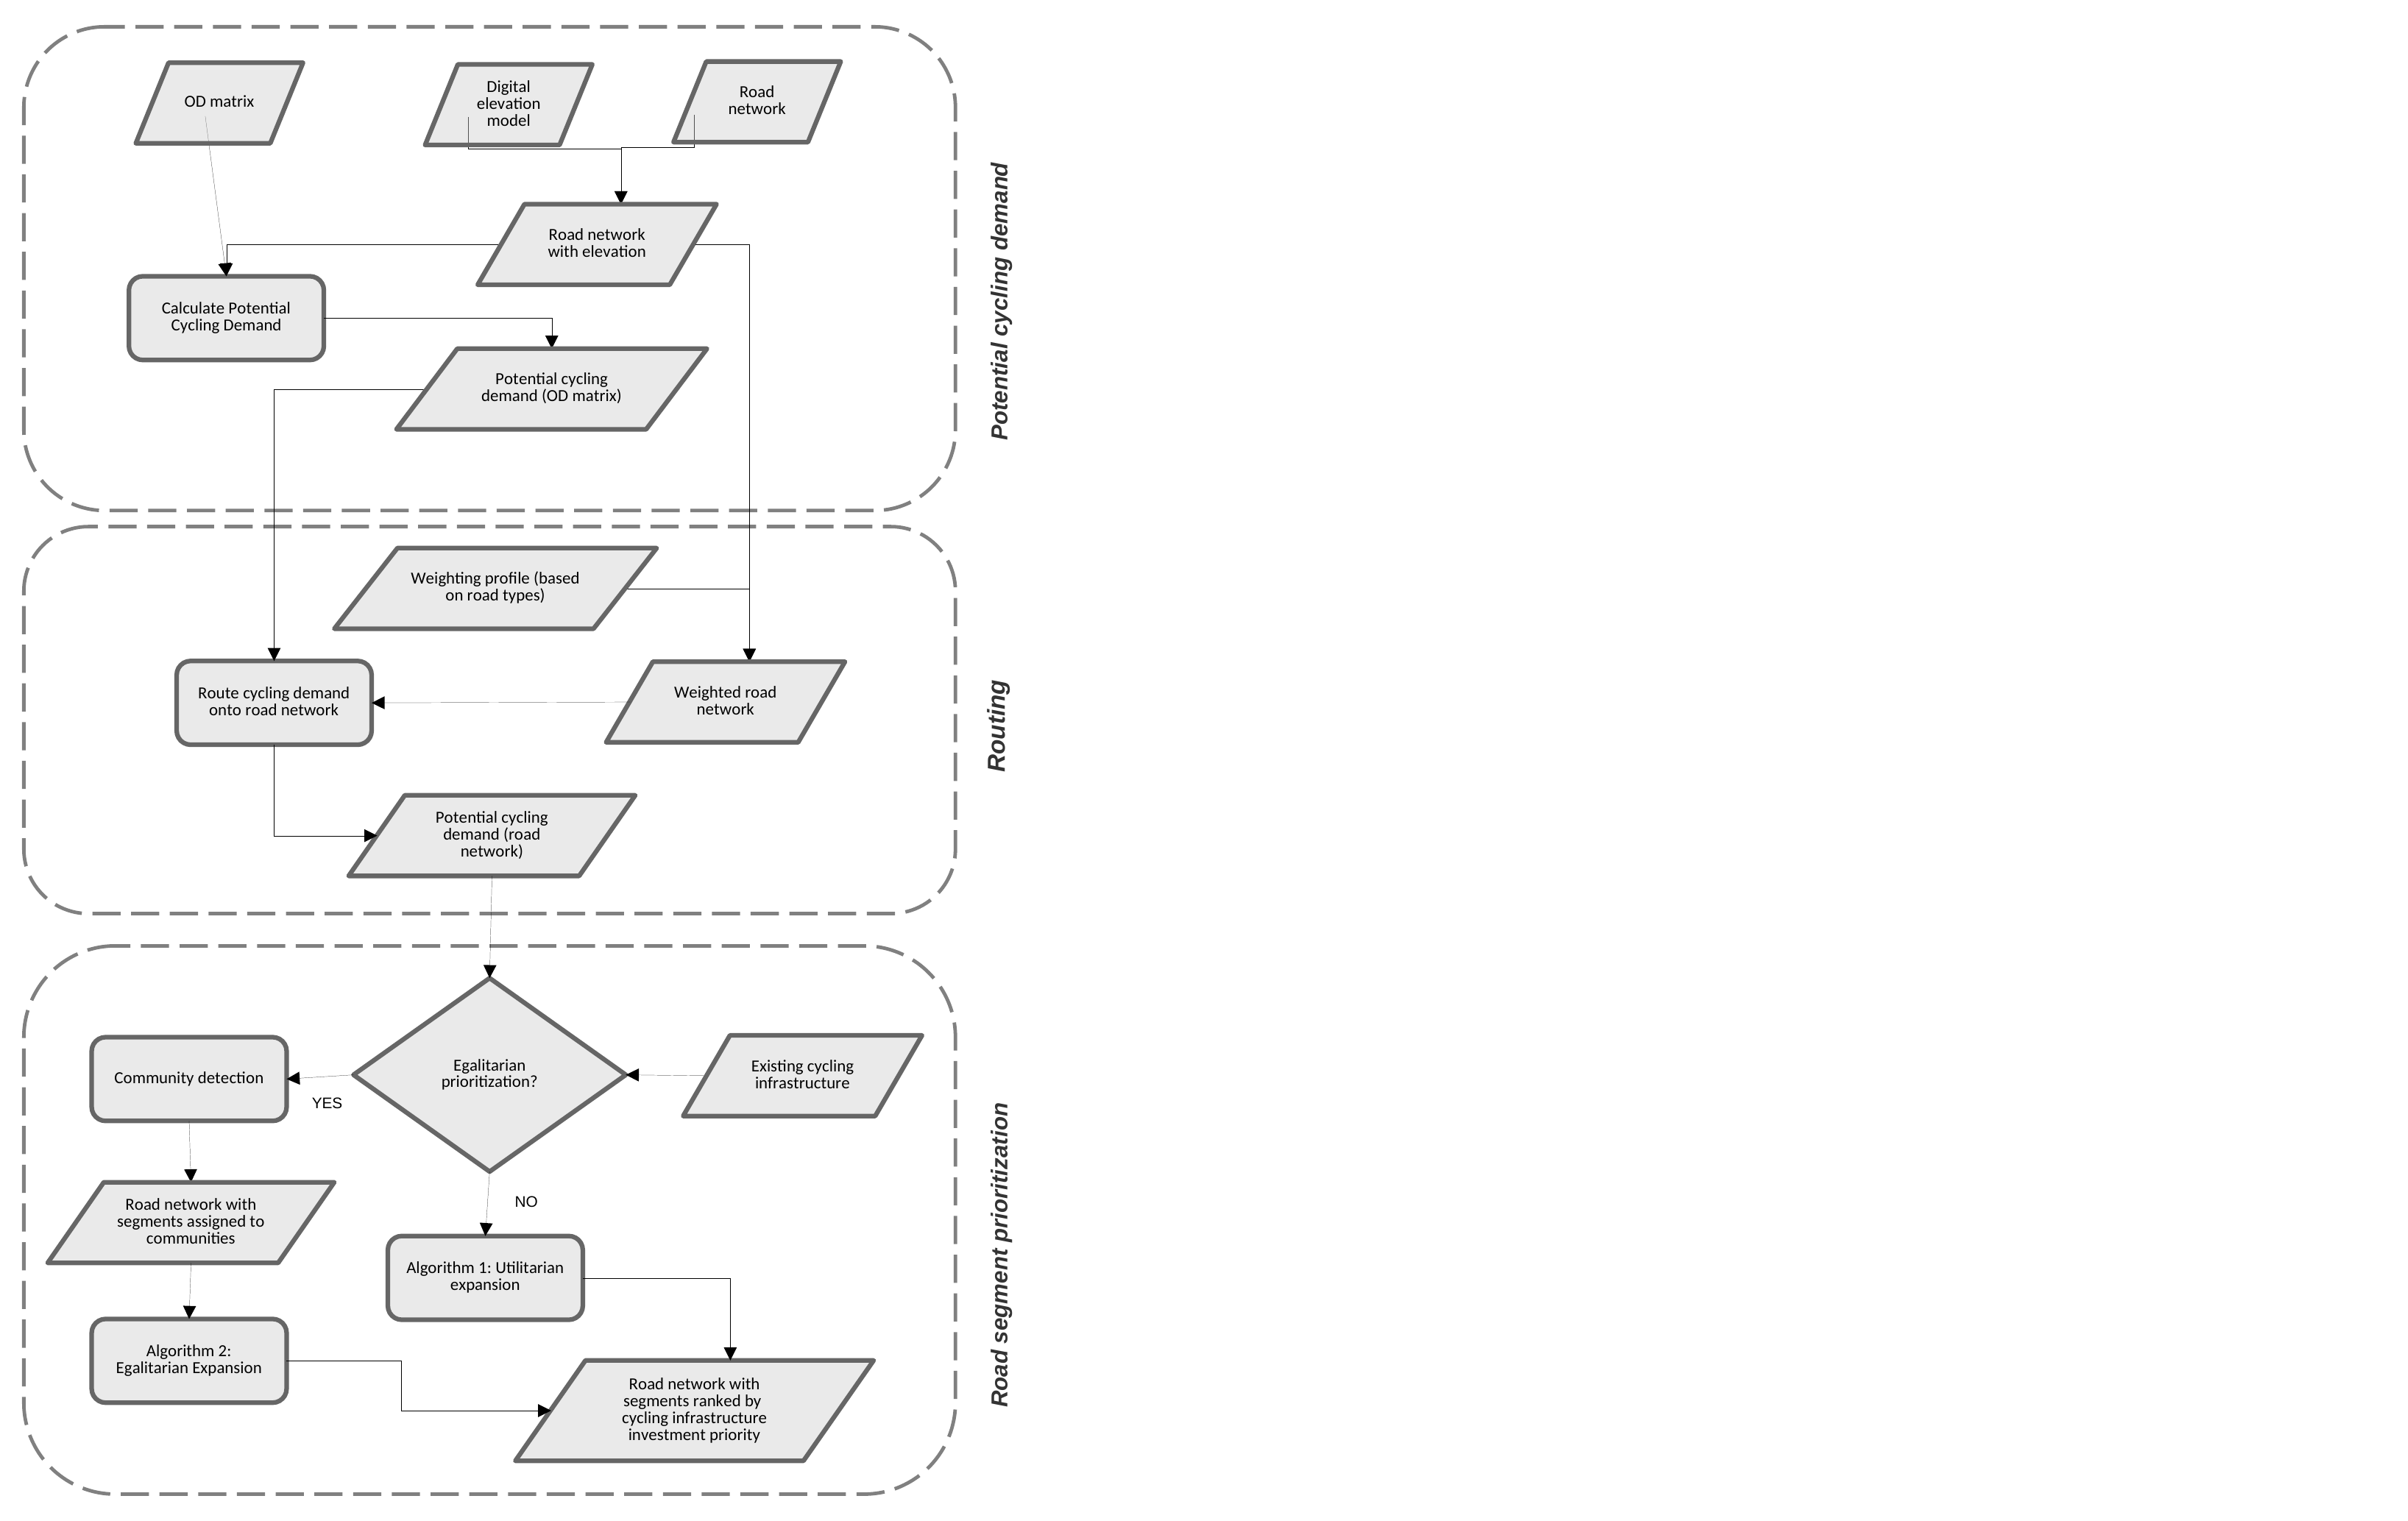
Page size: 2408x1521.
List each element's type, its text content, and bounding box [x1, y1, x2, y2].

text_box [275, 526, 749, 702]
text_box Potential cycling demand [979, 80, 1020, 452]
text_box Potential cycling demand (road network) [348, 795, 636, 876]
text_box Potential cycling demand (OD matrix) [396, 348, 707, 430]
text_box Digital elevation model [425, 64, 592, 146]
text_box Routing [977, 639, 1020, 783]
text_box Route cycling demand onto road network [177, 661, 372, 745]
text_box Road network with elevation [478, 204, 717, 285]
text_box Egalitarian prioritization? [353, 978, 626, 1171]
text_box Calculate Potential Cycling Demand [129, 276, 325, 361]
text_box [24, 946, 956, 1495]
text_box [24, 26, 956, 511]
text_box [227, 245, 749, 511]
text_box [24, 526, 492, 914]
text_box Road network [673, 61, 841, 143]
text_box YES [291, 1089, 364, 1118]
text_box Weighting profile (based on road types) [334, 547, 657, 629]
text_box Road segment prioritization [979, 1014, 1020, 1419]
text_box Algorithm 2: Egalitarian Expansion [91, 1319, 287, 1403]
text_box [275, 526, 956, 914]
text_box Existing cycling infrastructure [683, 1035, 922, 1116]
text_box Road network with segments assigned to communities [47, 1182, 335, 1263]
text_box Algorithm 1: Utilitarian expansion [388, 1235, 583, 1320]
text_box Weighted road network [606, 662, 846, 742]
text_box Community detection [91, 1037, 287, 1121]
text_box NO [497, 1187, 556, 1217]
text_box Road network with segments ranked by cycling infrastructure investment priority [515, 1360, 874, 1461]
text_box [190, 1075, 730, 1411]
text_box OD matrix [135, 63, 303, 143]
